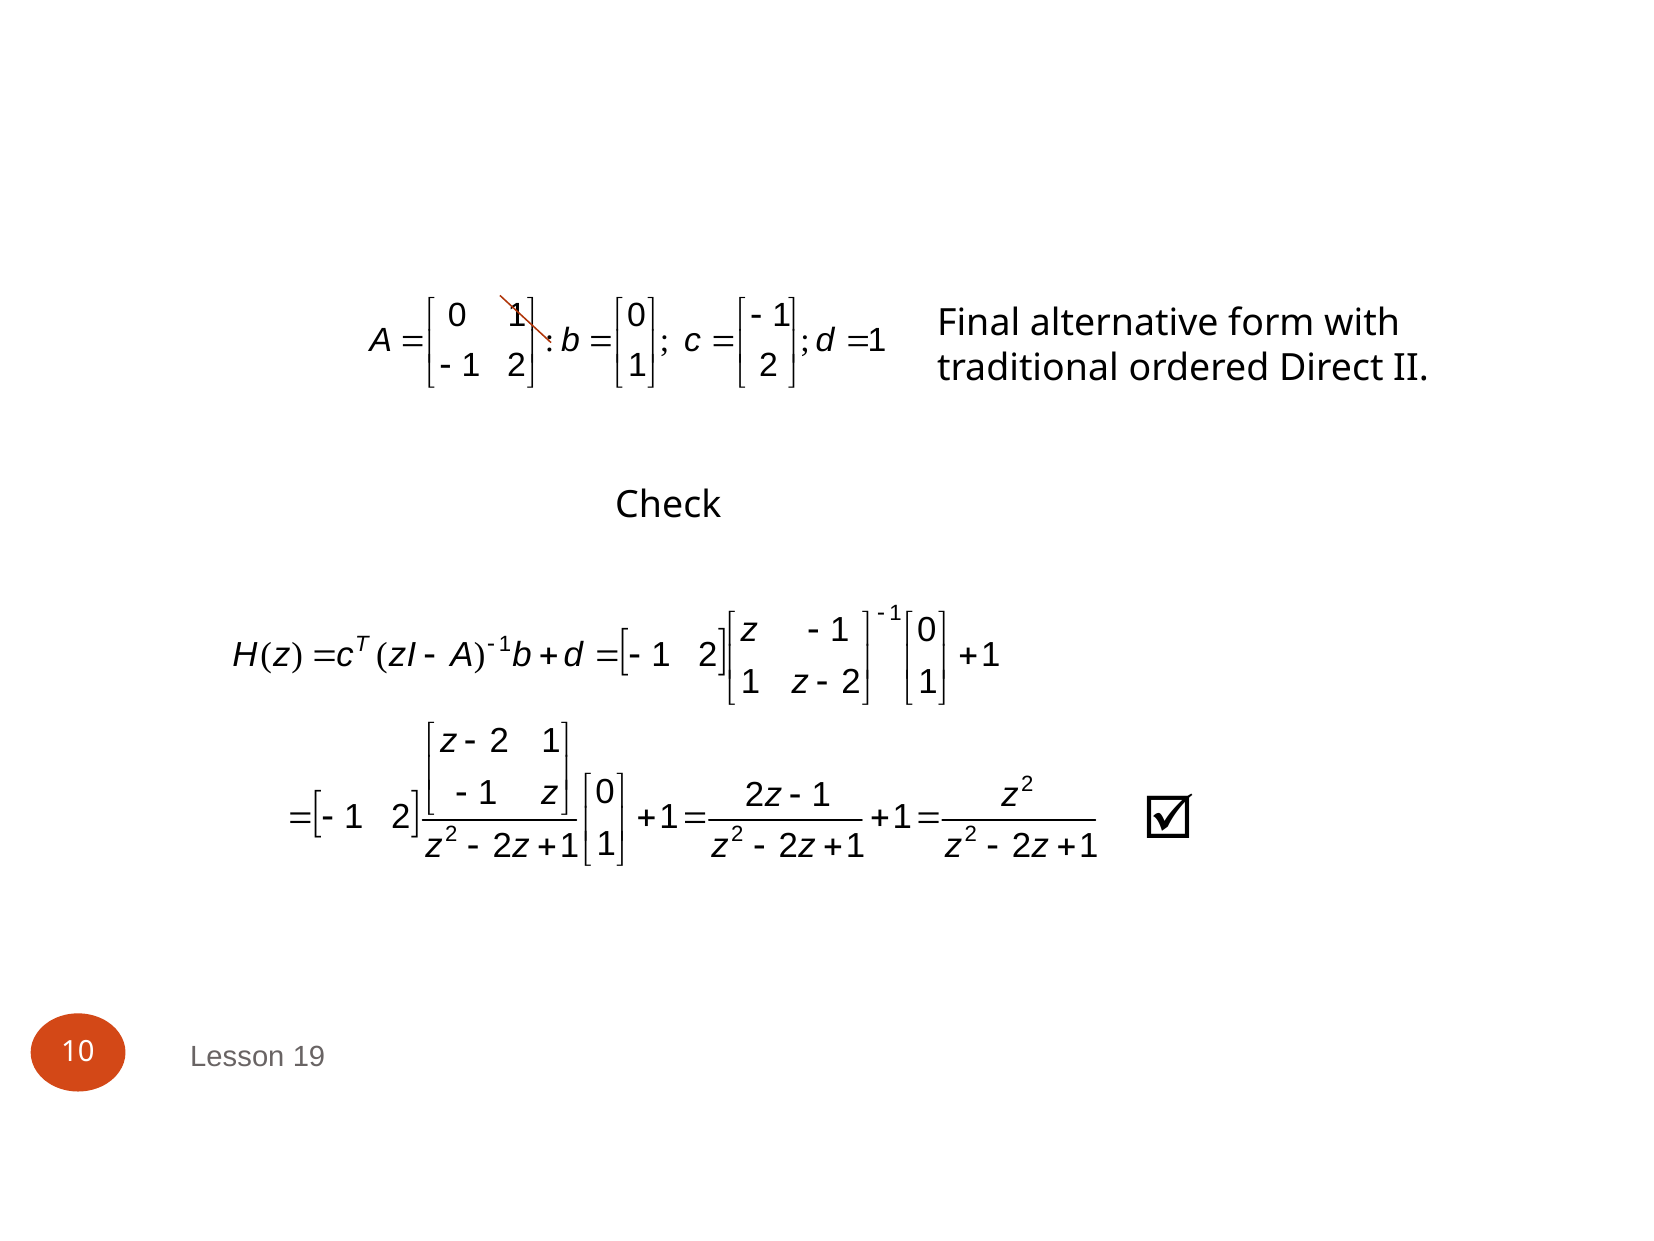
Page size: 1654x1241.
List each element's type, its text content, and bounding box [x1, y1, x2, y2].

chart [362, 290, 888, 394]
text_box [75, 263, 1382, 1007]
text_box Lesson 19 [175, 1017, 651, 1096]
text_box Final alternative form with traditional ordered Direct II. [922, 290, 1445, 396]
text_box <number> [30, 1013, 126, 1092]
chart [227, 595, 1103, 874]
text_box  [1127, 772, 1228, 859]
text_box Check [600, 472, 737, 534]
